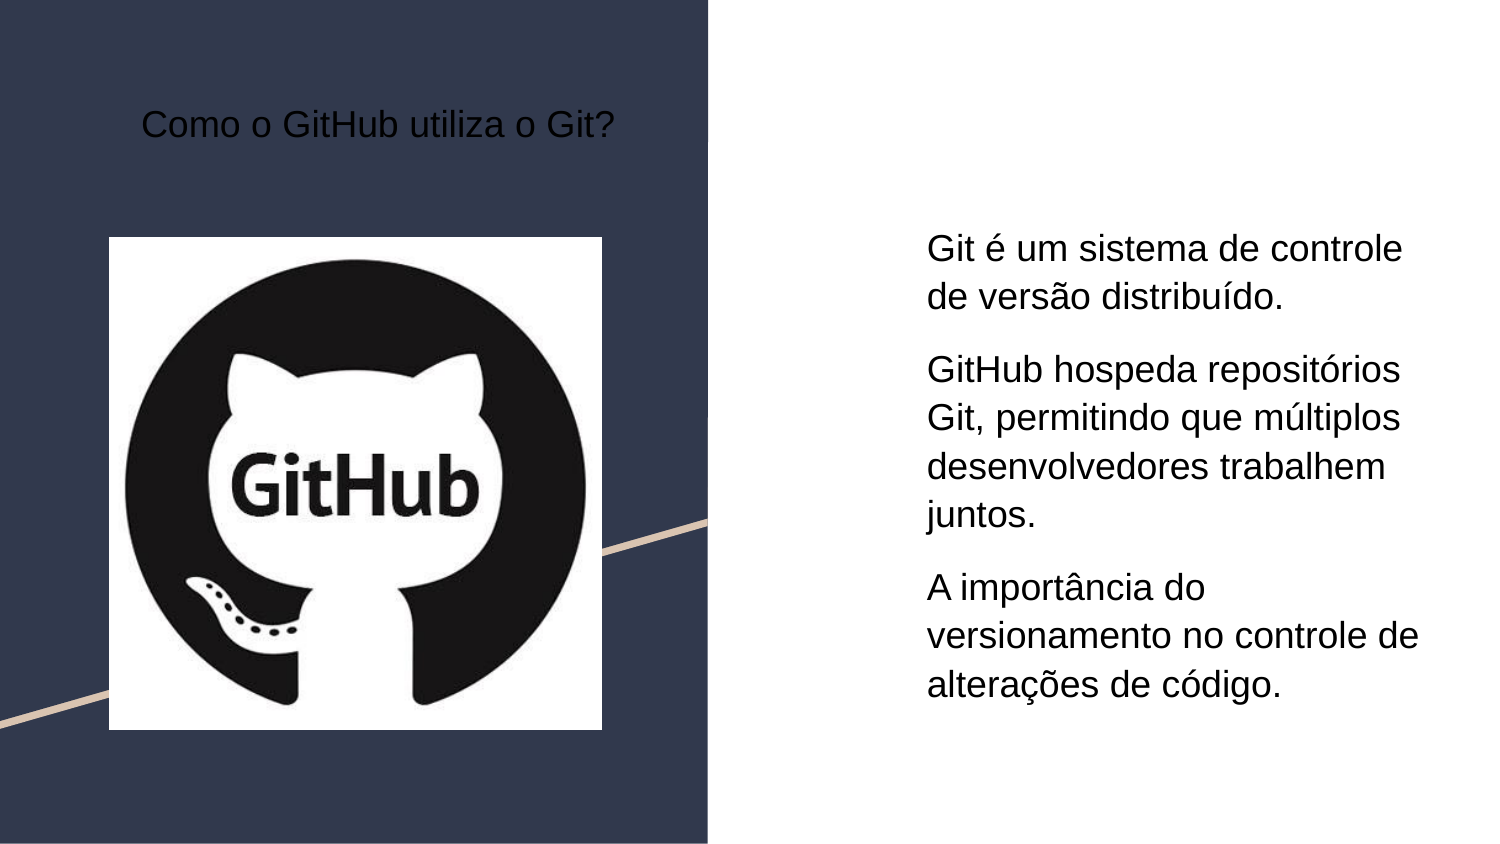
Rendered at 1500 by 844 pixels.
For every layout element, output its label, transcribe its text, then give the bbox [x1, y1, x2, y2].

title Como o GitHub utiliza o Git? [51, 82, 660, 494]
list Git é um sistema de controle de versão distribuído. GitHub hospeda repositórios Git, permitindo que múltiplos desenvolvedores trabalhem juntos. A importância do versionamento no controle de alterações de código. [761, 82, 1446, 755]
picture [109, 237, 602, 730]
